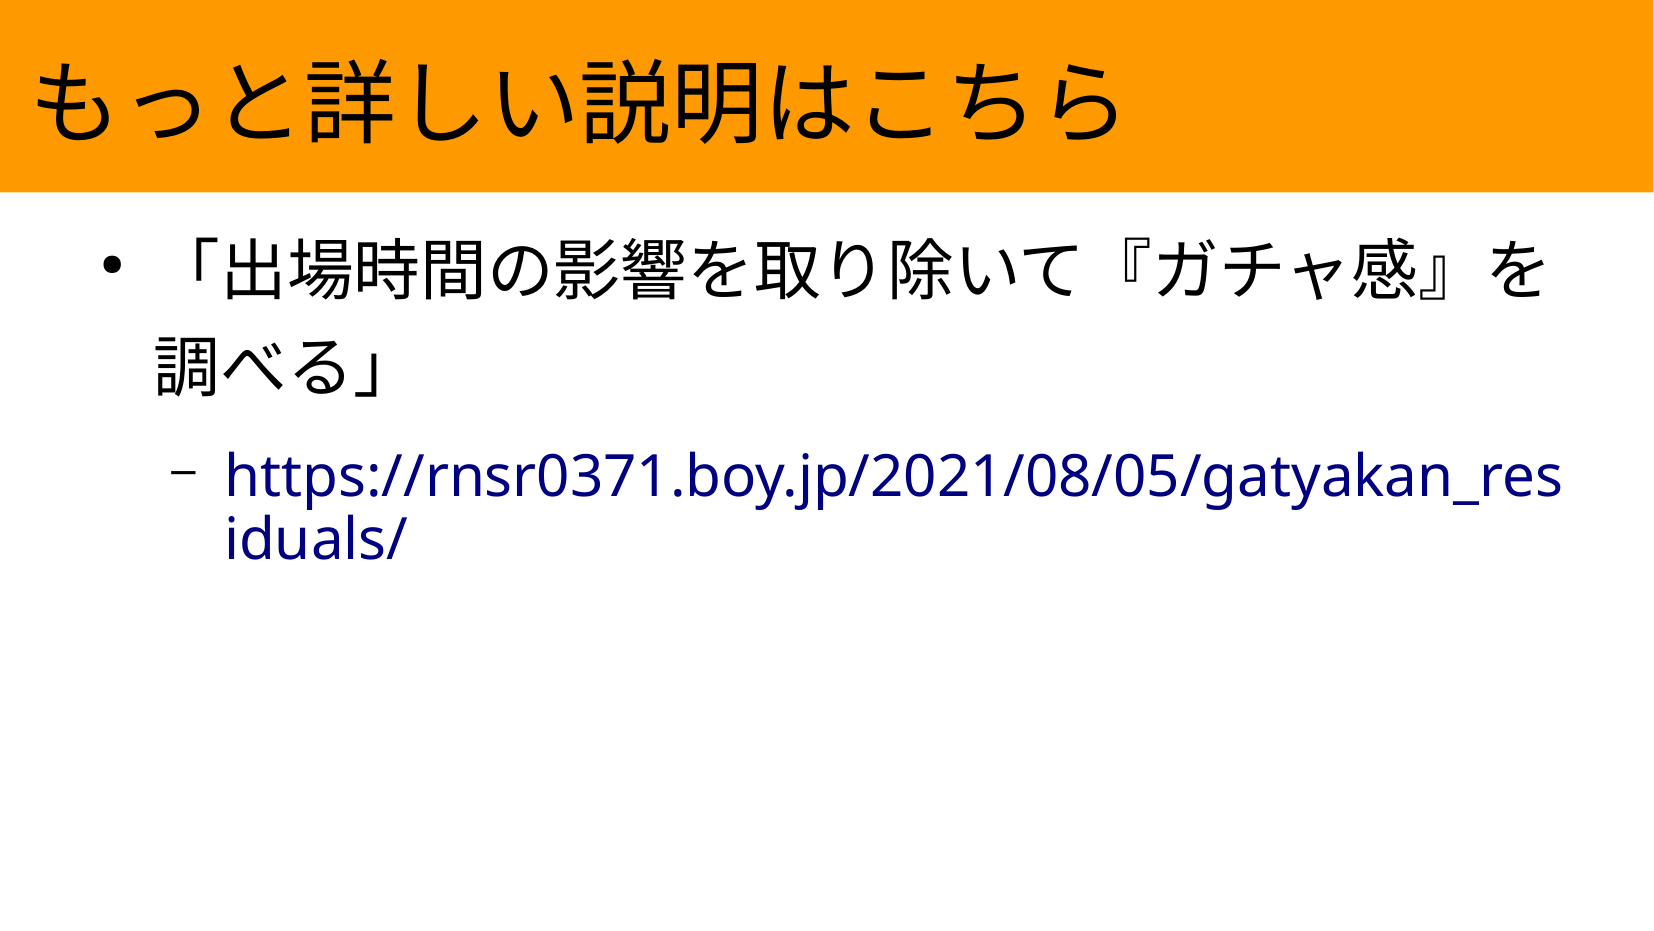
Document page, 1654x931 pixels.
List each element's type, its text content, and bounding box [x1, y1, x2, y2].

list 「出場時間の影響を取り除いて『ガチャ感』を調べる」 https://rnsr0371.boy.jp/2021/08/05/gatyakan_residuals/ [82, 217, 1571, 758]
title もっと詳しい説明はこちら [0, 0, 1654, 193]
